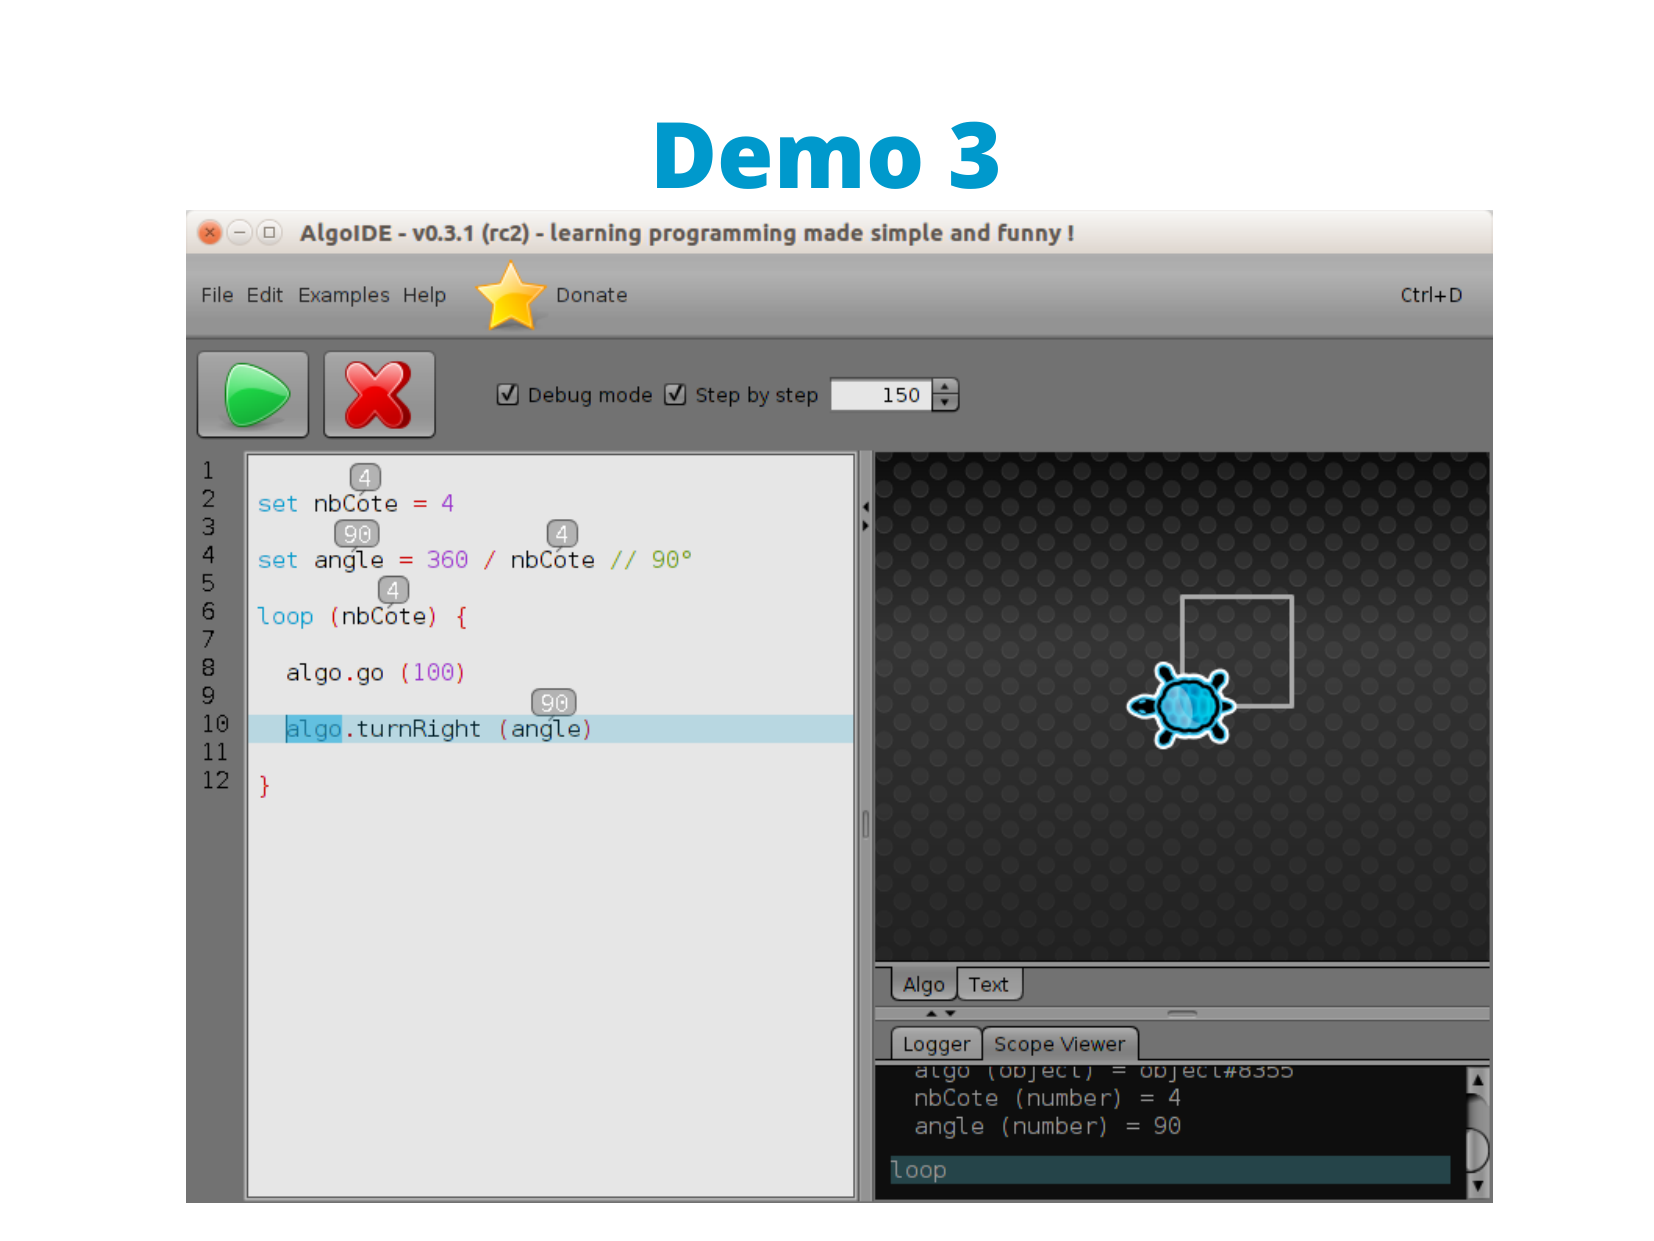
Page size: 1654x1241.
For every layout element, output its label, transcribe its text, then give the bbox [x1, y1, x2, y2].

title Demo 3 [82, 49, 1571, 257]
picture [186, 210, 1493, 1203]
